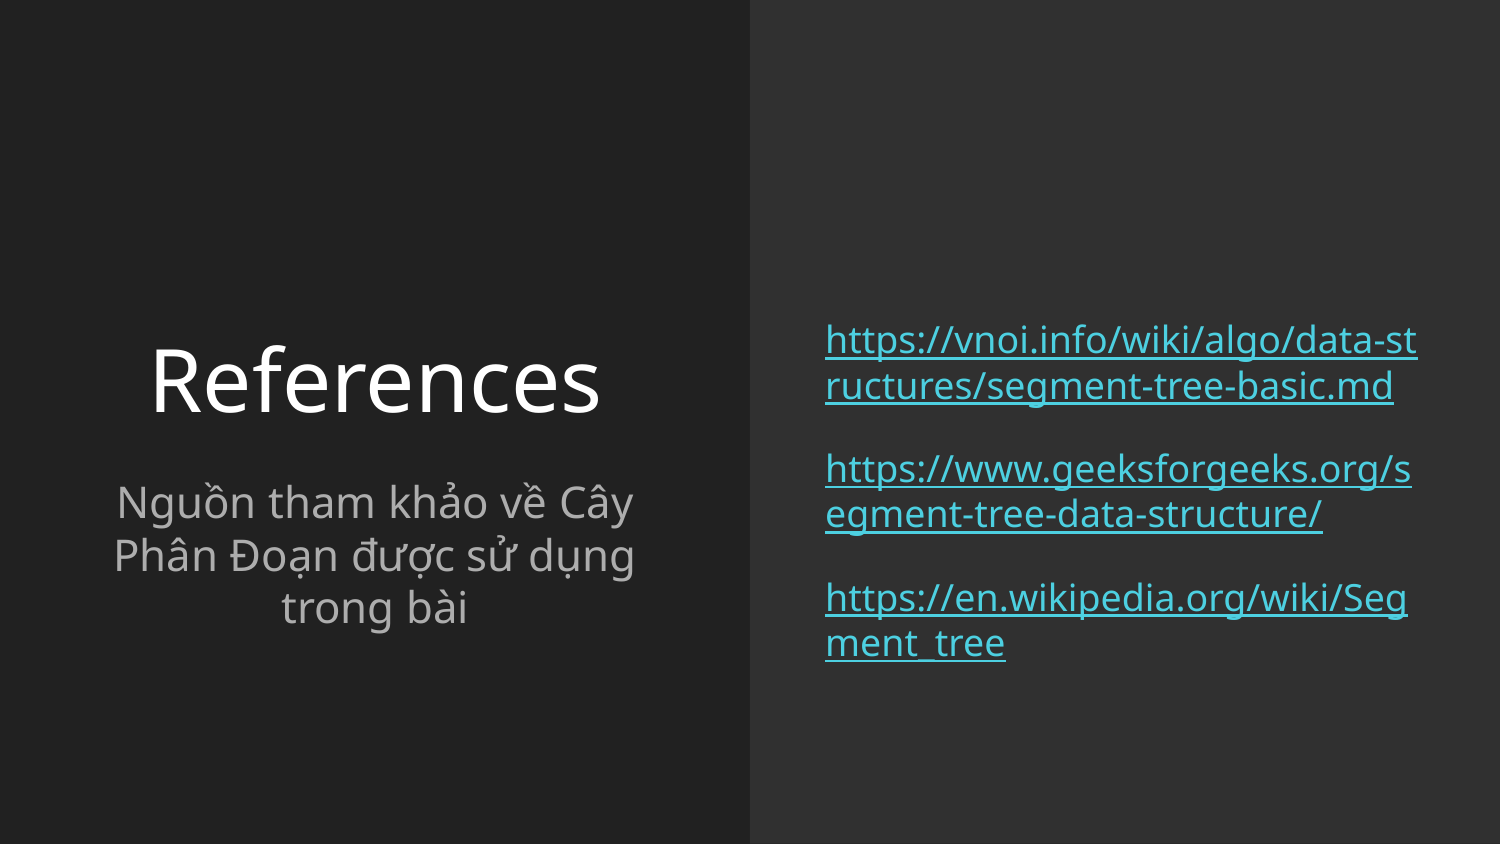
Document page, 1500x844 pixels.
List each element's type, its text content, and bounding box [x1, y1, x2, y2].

title References [43, 202, 708, 446]
list https://vnoi.info/wiki/algo/data-structures/segment-tree-basic.md https://www.geeksforgeeks.org/segment-tree-data-structure/ https://en.wikipedia.org/wiki/Segment_tree [810, 118, 1440, 725]
subtitle Nguồn tham khảo về Cây Phân Đoạn được sử dụng trong bài [43, 459, 708, 663]
